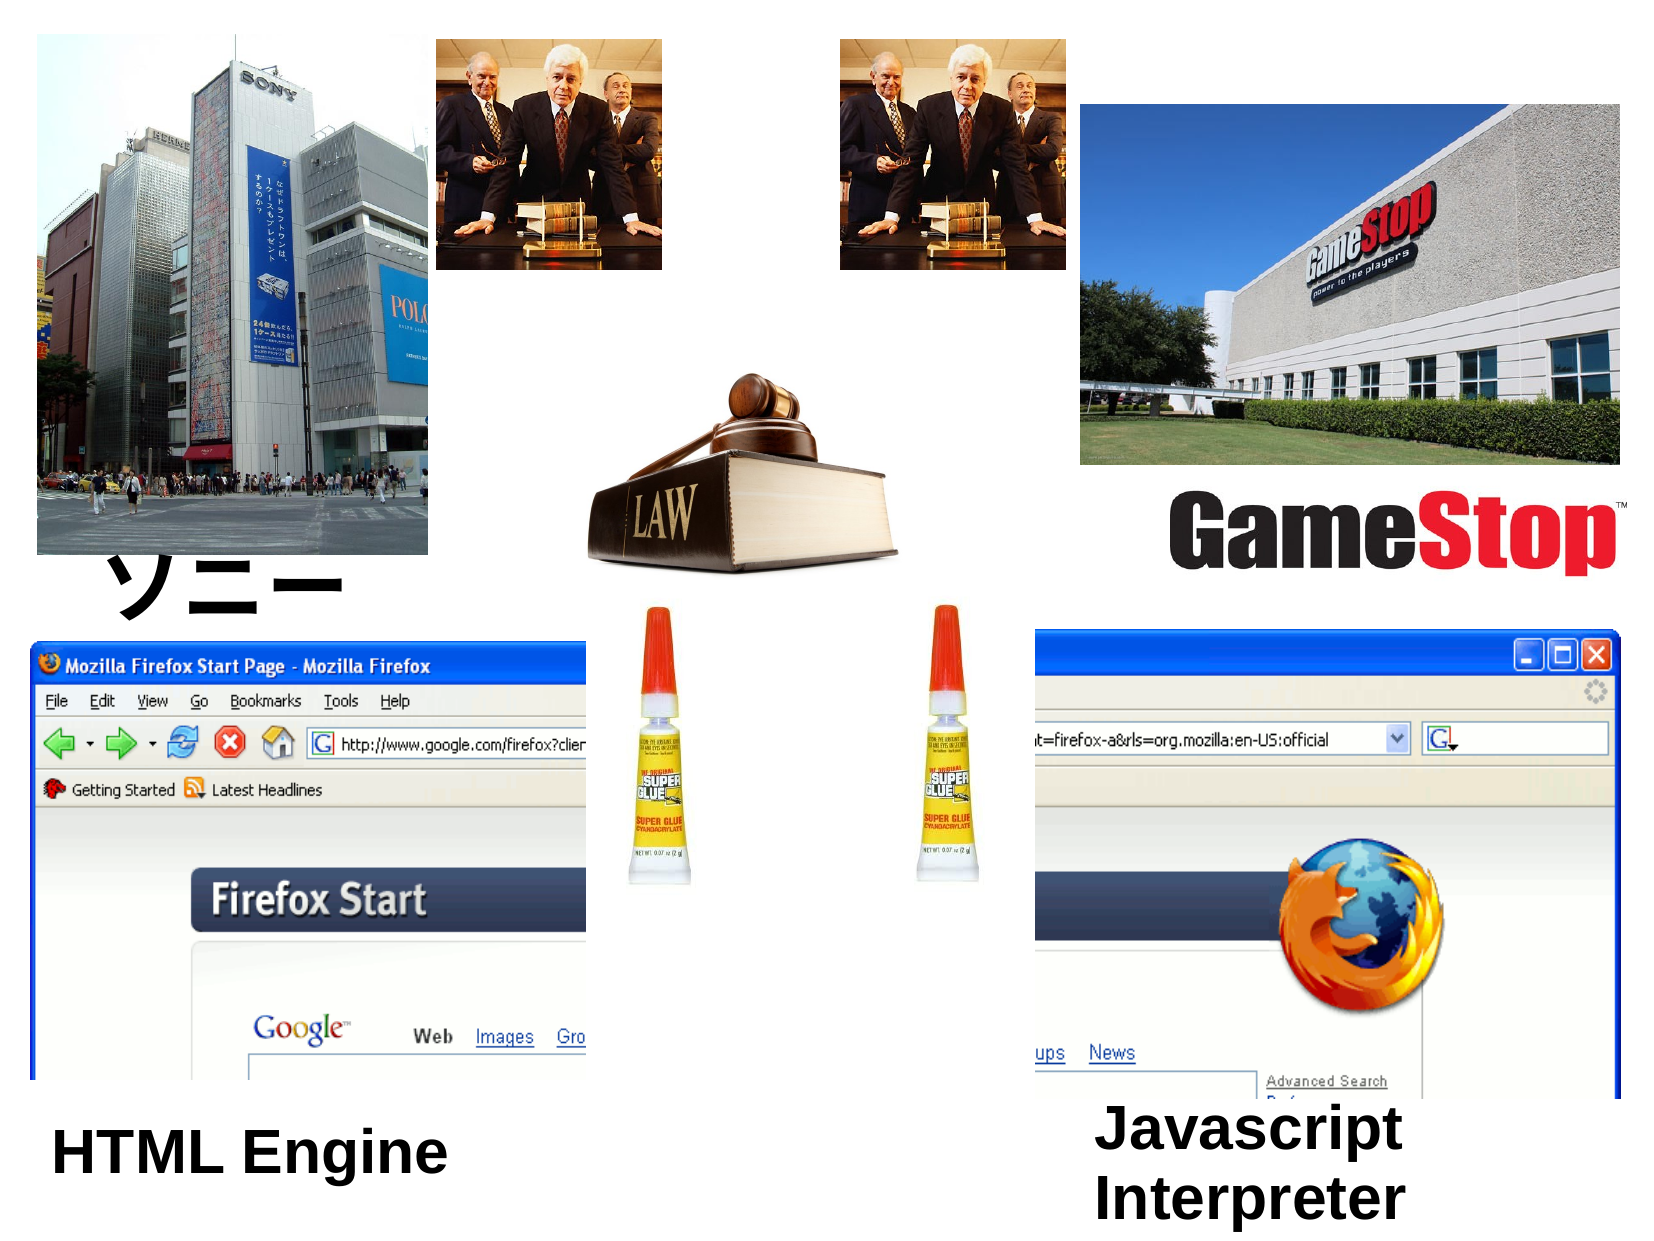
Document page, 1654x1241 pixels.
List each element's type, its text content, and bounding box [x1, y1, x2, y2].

picture [419, 291, 428, 297]
picture [30, 641, 586, 1081]
picture [570, 363, 1008, 903]
text_box HTML Engine [37, 1110, 466, 1195]
picture [37, 34, 428, 556]
text_box Javascript Interpreter [1080, 1085, 1436, 1241]
text_box ソニー [85, 533, 376, 641]
picture [840, 39, 1066, 271]
picture [1035, 104, 1627, 1099]
picture [436, 39, 662, 271]
